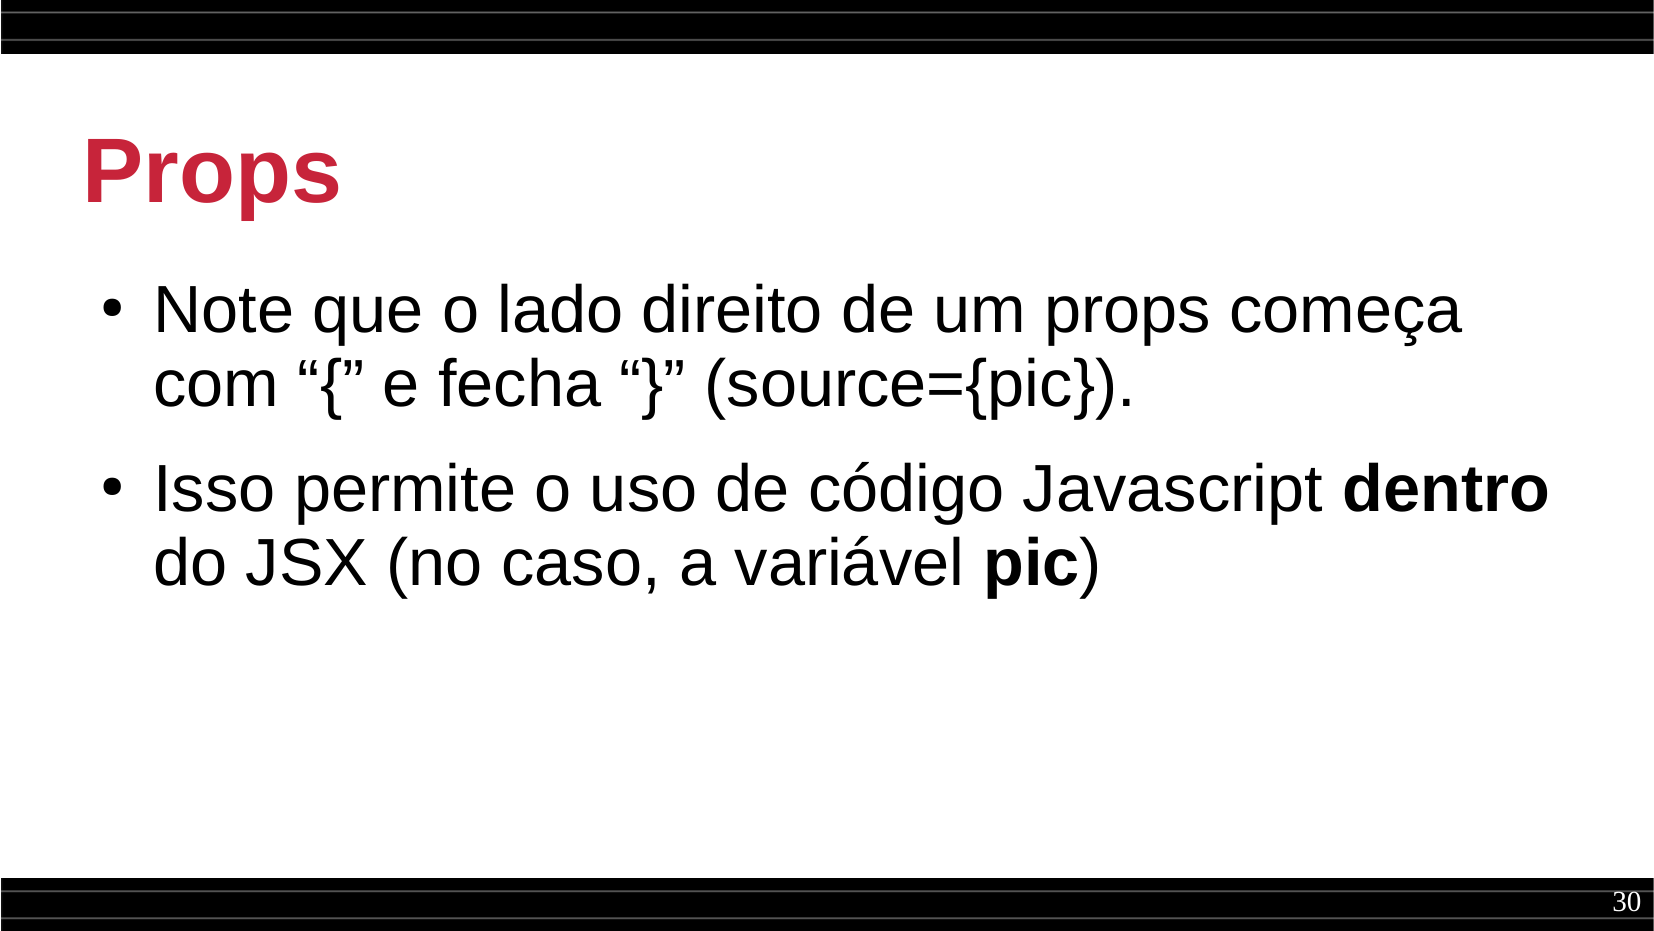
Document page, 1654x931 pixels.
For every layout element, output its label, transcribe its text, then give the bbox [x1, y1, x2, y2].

picture [1, 878, 1654, 931]
picture [1, 0, 1654, 54]
title Props [82, 92, 1571, 249]
list Note que o lado direito de um props começa com “{” e fecha “}” (source={pic}). Isso permite o uso de código Javascript dentro do JSX (no caso, a variável pic) [82, 271, 1571, 758]
